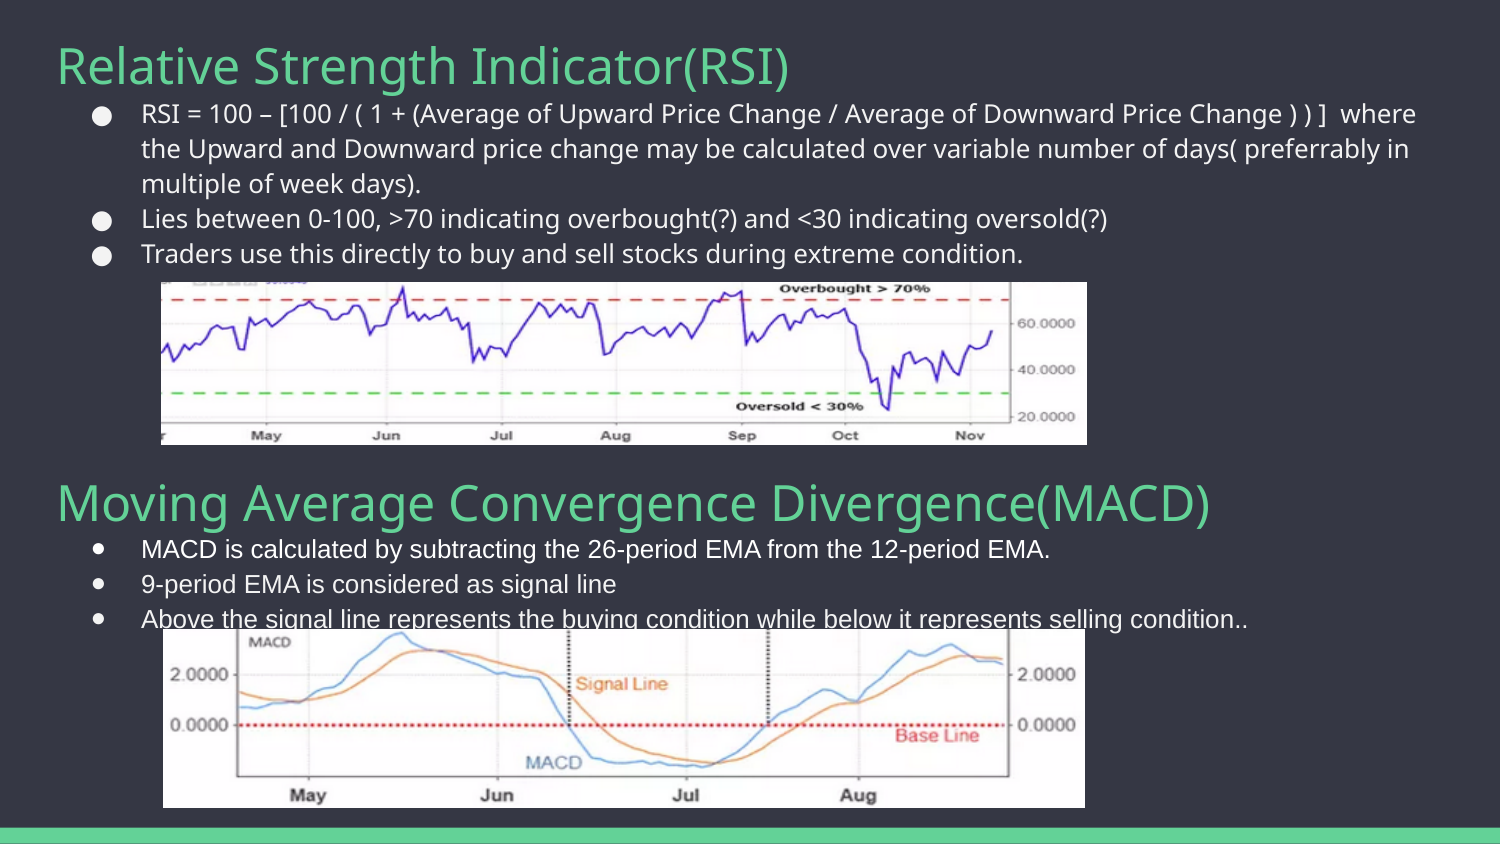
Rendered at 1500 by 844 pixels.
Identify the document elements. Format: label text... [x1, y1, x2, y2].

picture [161, 282, 1087, 445]
title Moving Average Convergence Divergence(MACD) [41, 456, 1439, 551]
picture [163, 629, 1085, 808]
list RSI = 100 – [100 / ( 1 + (Average of Upward Price Change / Average of Downward Price Change ) ) ] where the Upward and Downward price change may be calculated over variable number of days( preferrably in multiple of week days). Lies between 0-100, >70 indicating overbought(?) and <30 indicating oversold(?) Traders use this directly to buy and sell stocks during extreme condition. MACD is calculated by subtracting the 26-period EMA from the 12-period EMA. 9-period EMA is considered as signal line Above the signal line represents the buying condition while below it represents selling condition.. [51, 79, 1449, 506]
title Relative Strength Indicator(RSI) [41, 20, 1439, 114]
